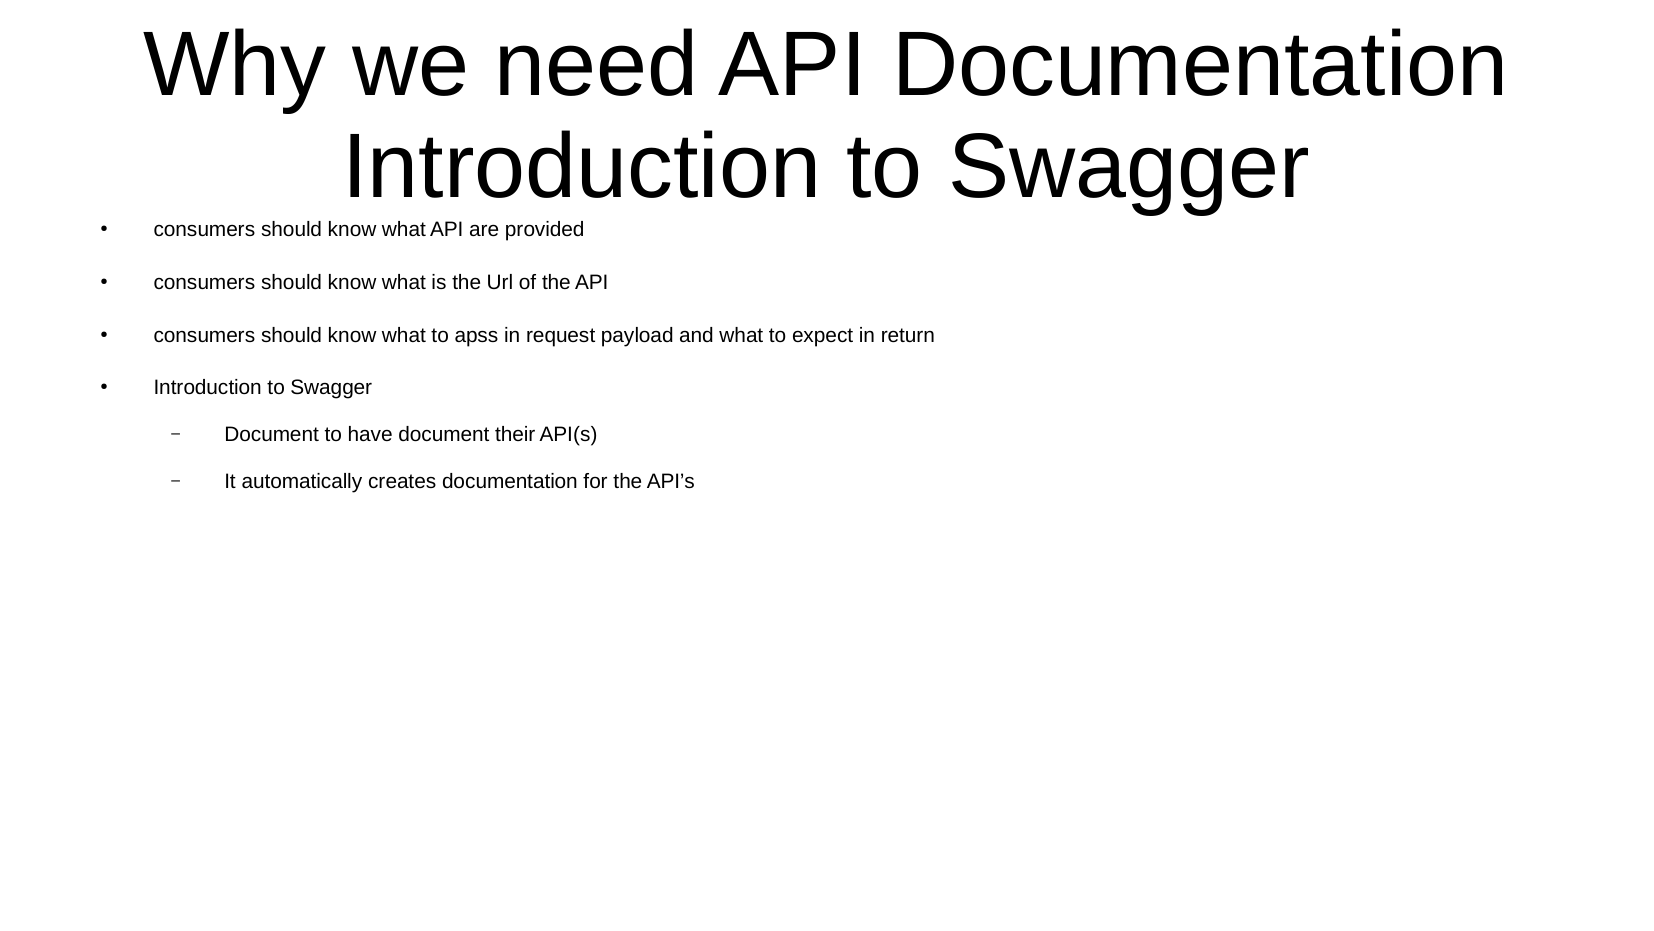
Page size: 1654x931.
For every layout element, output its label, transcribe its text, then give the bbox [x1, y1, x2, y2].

list consumers should know what API are provided consumers should know what is the Url of the API consumers should know what to apss in request payload and what to expect in return Introduction to Swagger Document to have document their API(s) It automatically creates documentation for the API’s [82, 217, 1621, 886]
title Why we need API Documentation Introduction to Swagger [82, 12, 1571, 217]
